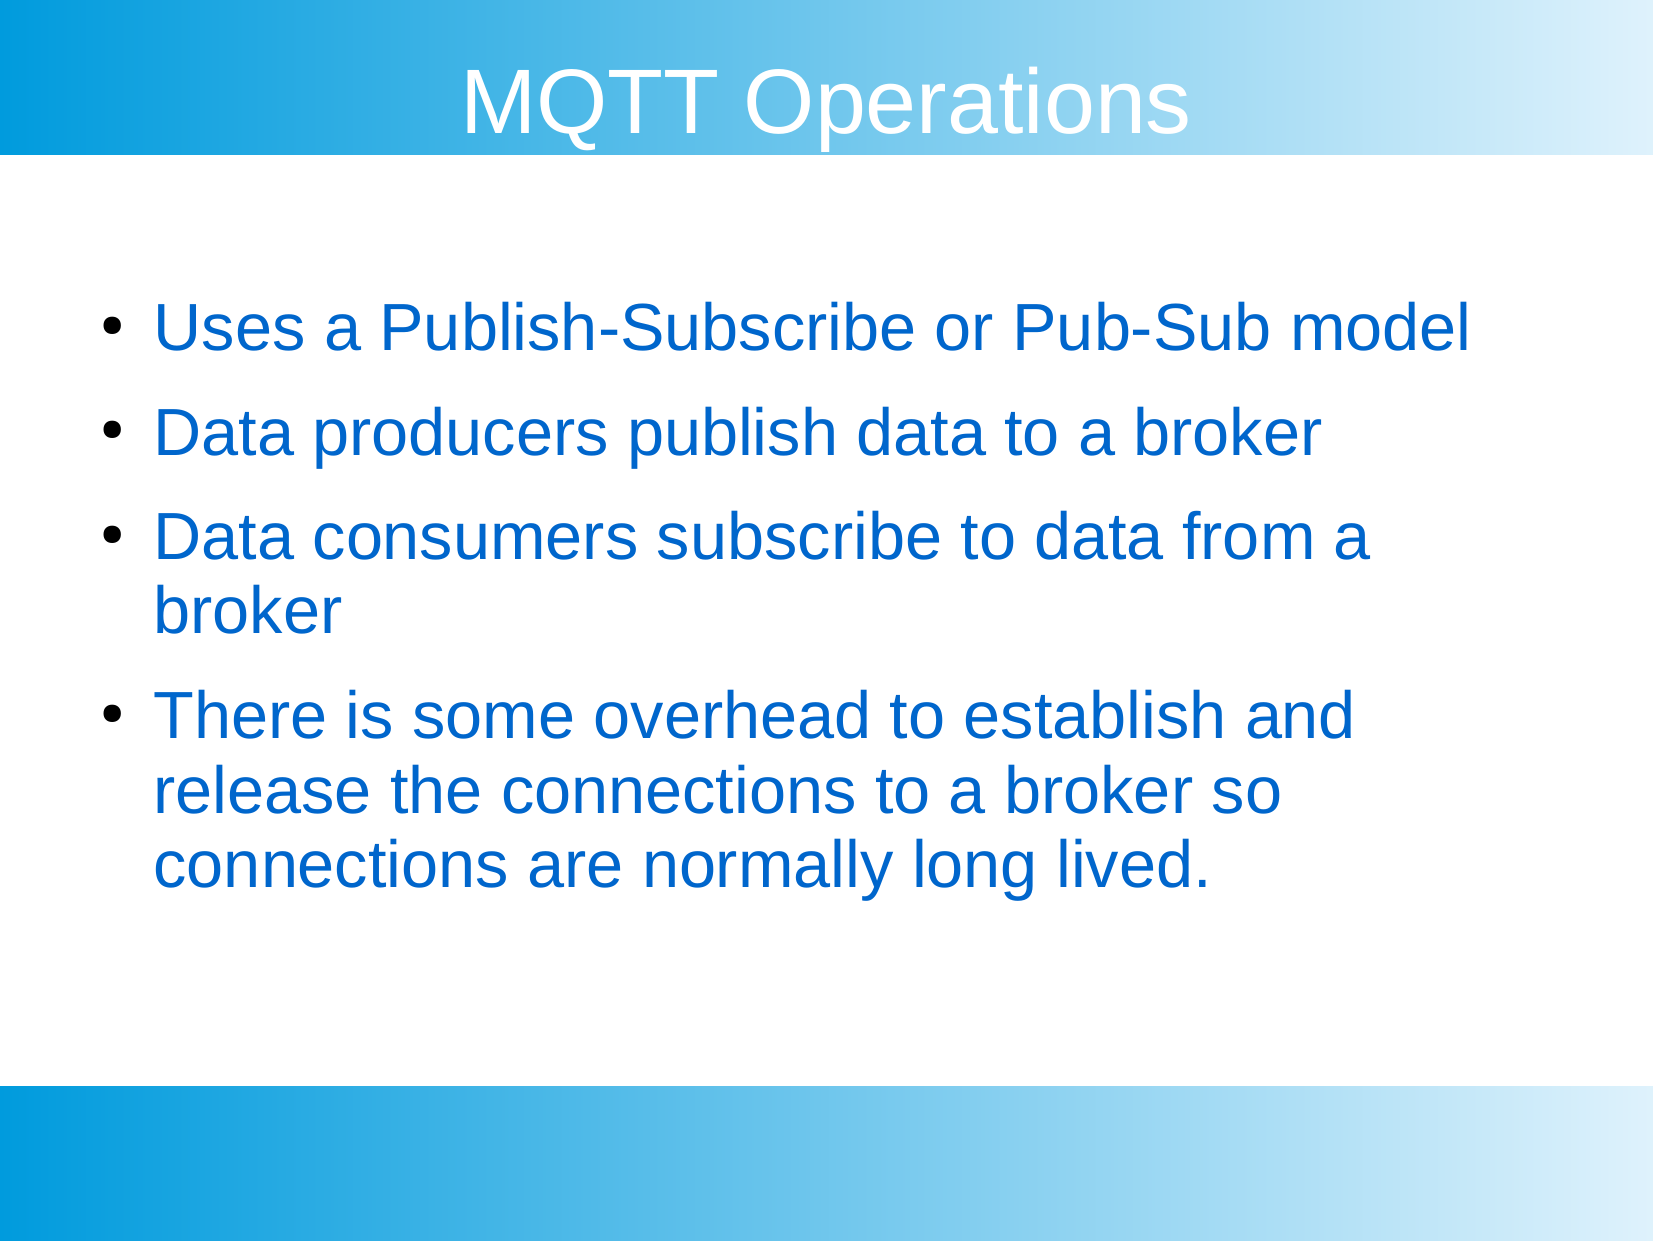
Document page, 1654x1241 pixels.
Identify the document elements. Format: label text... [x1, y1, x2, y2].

list Uses a Publish-Subscribe or Pub-Sub model Data producers publish data to a broker Data consumers subscribe to data from a broker There is some overhead to establish and release the connections to a broker so connections are normally long lived. [82, 290, 1571, 1010]
title MQTT Operations [82, 49, 1571, 155]
